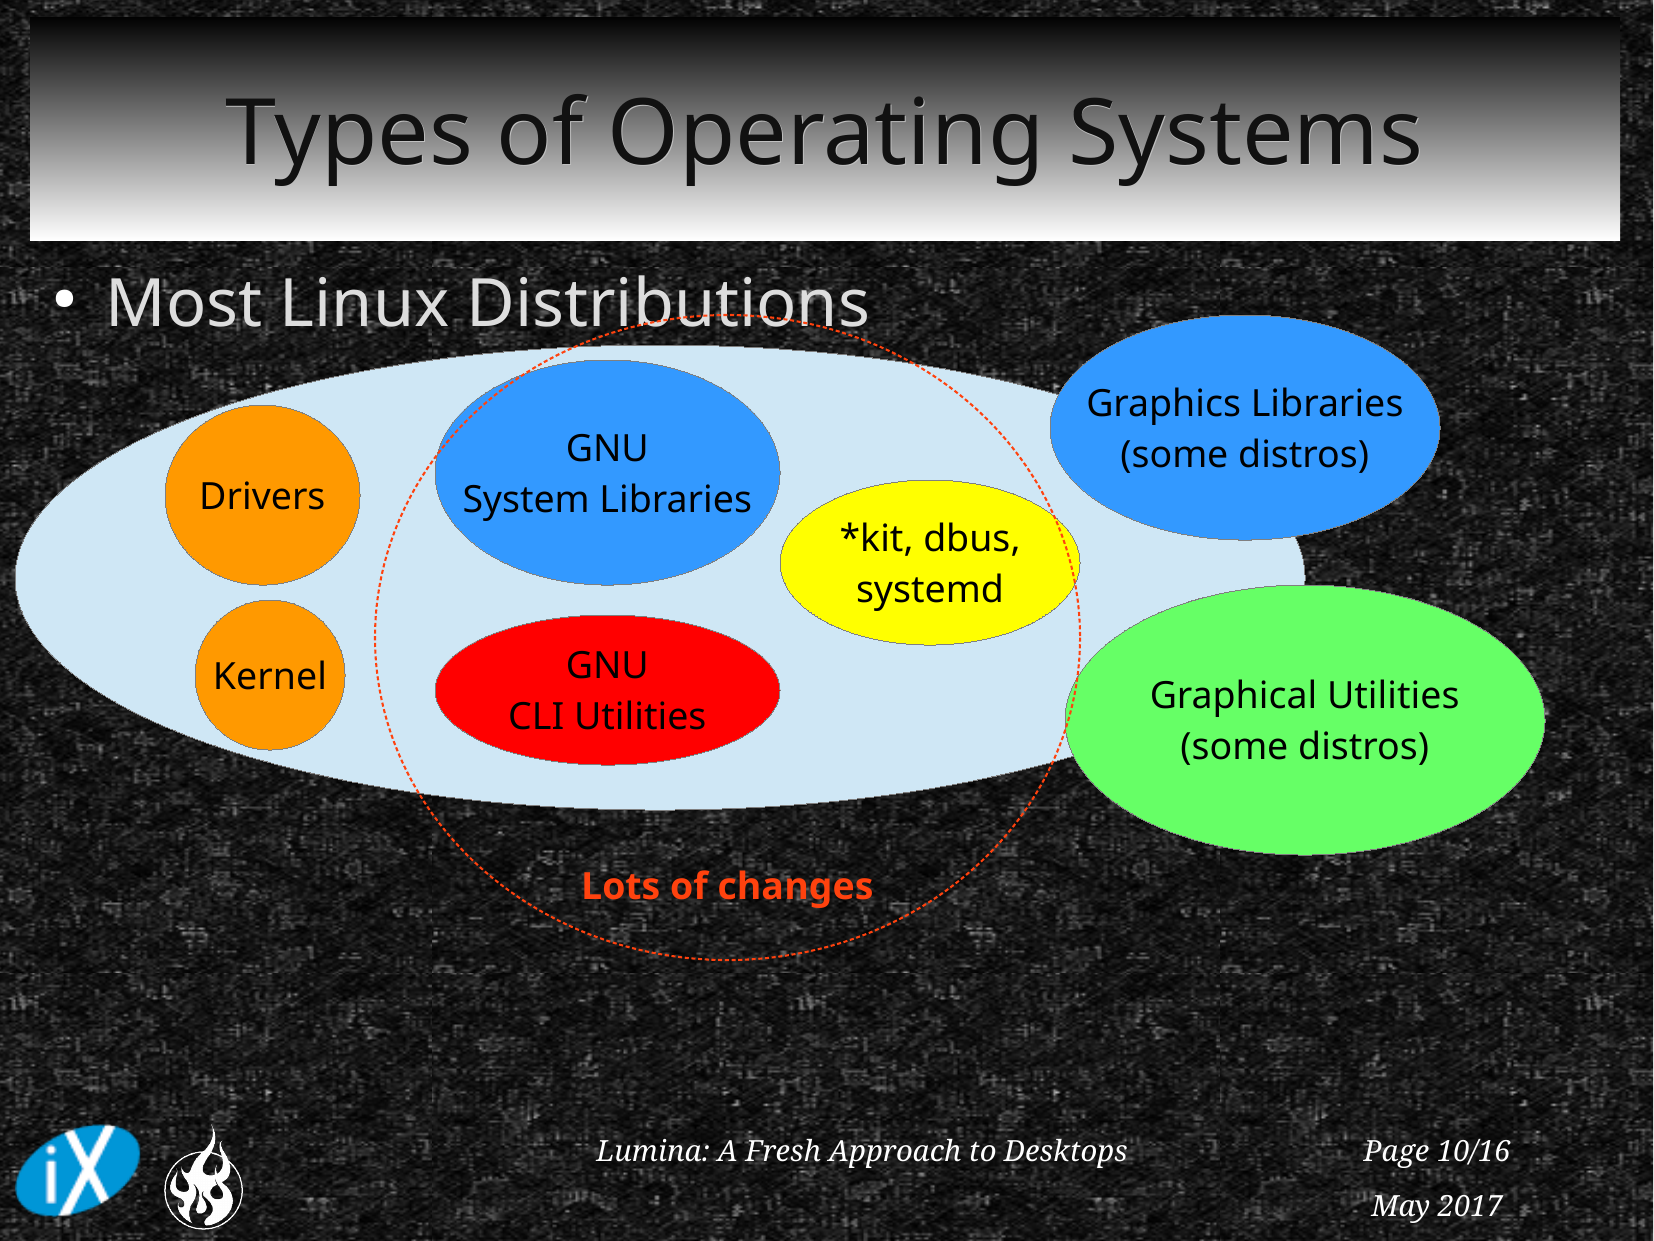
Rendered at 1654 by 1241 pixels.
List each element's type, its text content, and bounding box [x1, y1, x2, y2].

text_box Graphical Utilities (some distros) [1065, 585, 1546, 856]
title Types of Operating Systems [30, 17, 1621, 241]
text_box GNU System Libraries [435, 360, 781, 586]
text_box [15, 345, 1306, 811]
text_box *kit, dbus, systemd [780, 480, 1081, 646]
text_box Drivers [165, 405, 361, 586]
text_box GNU CLI Utilities [435, 615, 781, 766]
text_box Graphics Libraries (some distros) [1050, 315, 1441, 541]
picture [0, 0, 1654, 1241]
text_box Lots of changes [540, 855, 916, 916]
text_box Kernel [195, 600, 346, 751]
list Most Linux Distributions [30, 255, 1621, 975]
